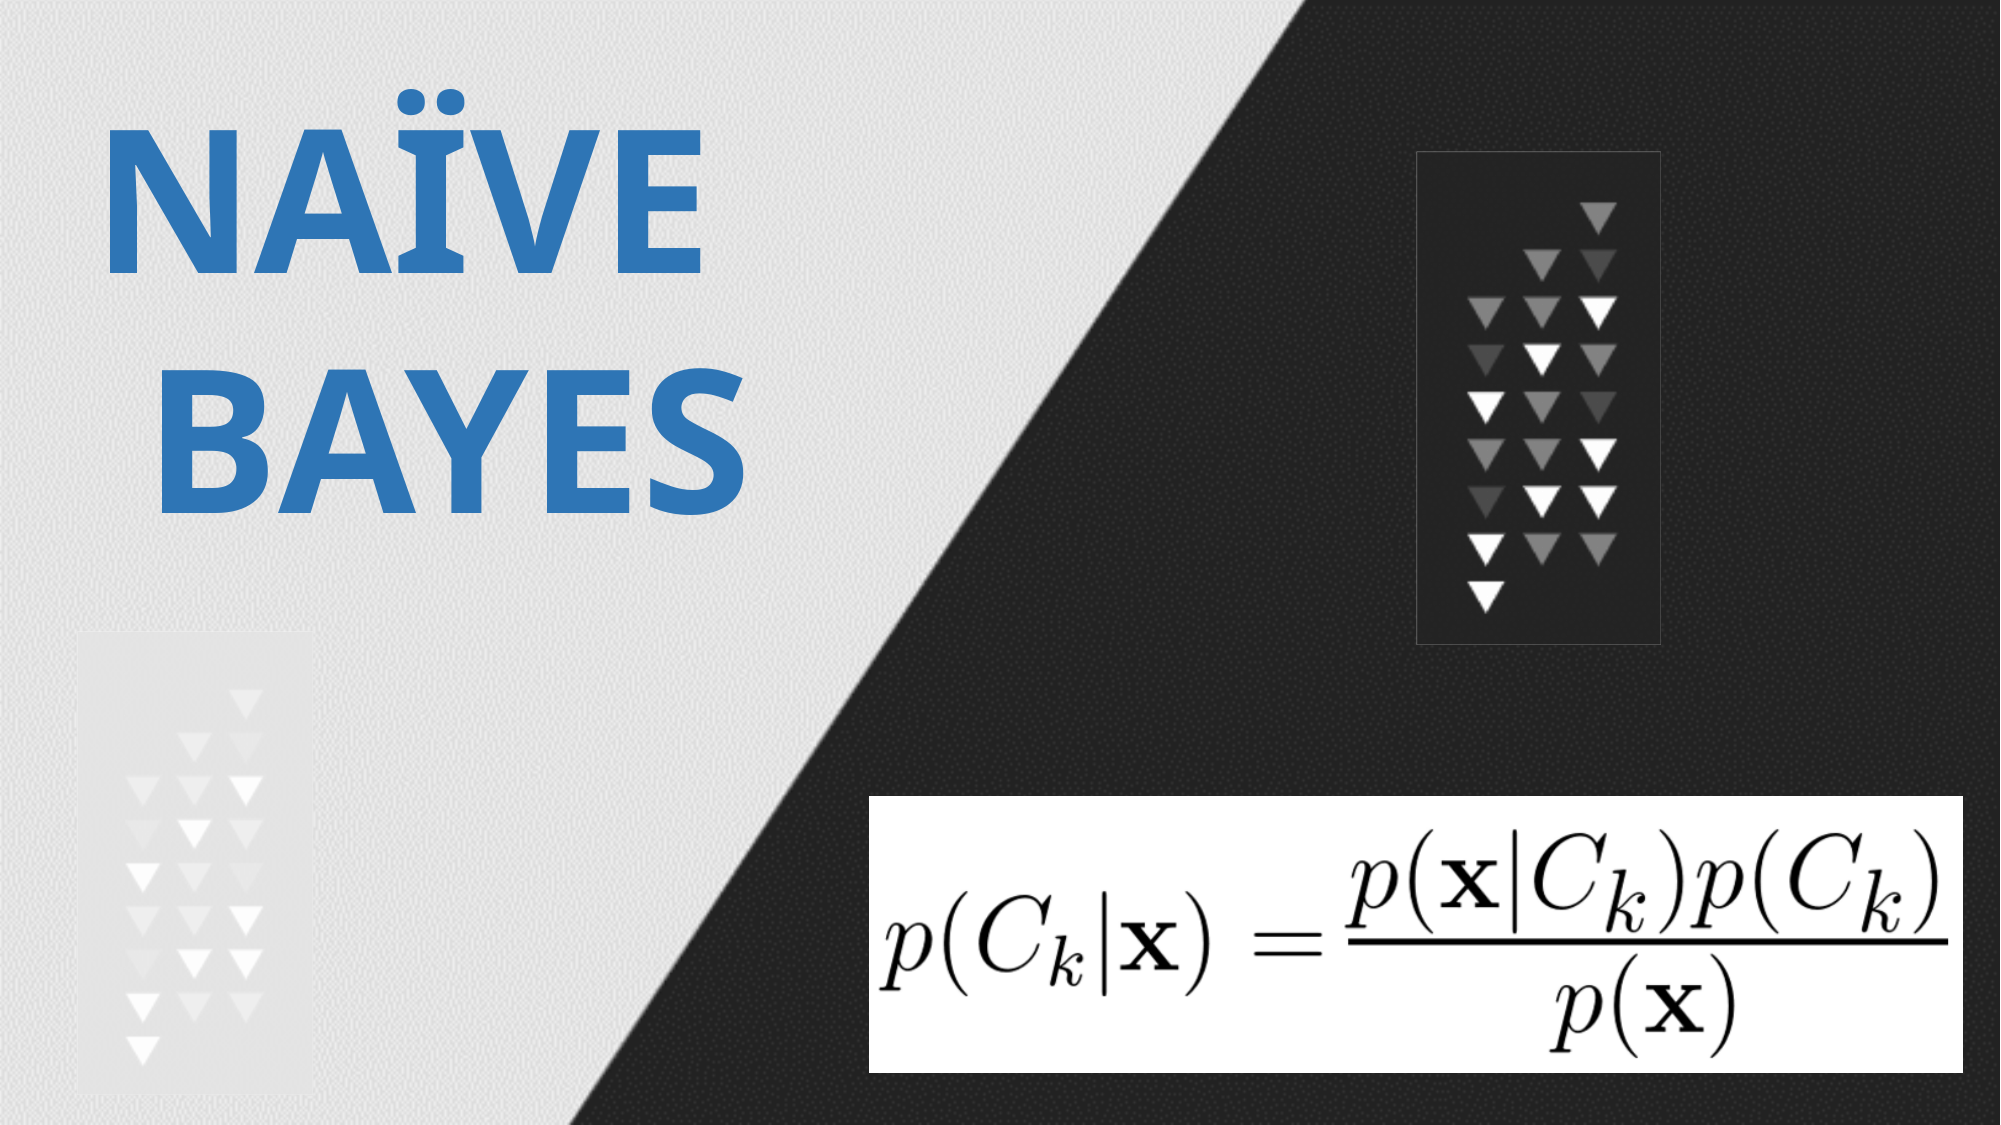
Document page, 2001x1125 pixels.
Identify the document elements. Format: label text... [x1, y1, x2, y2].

picture [0, 0, 2000, 1125]
text_box NAÏVE BAYES [77, 66, 870, 566]
